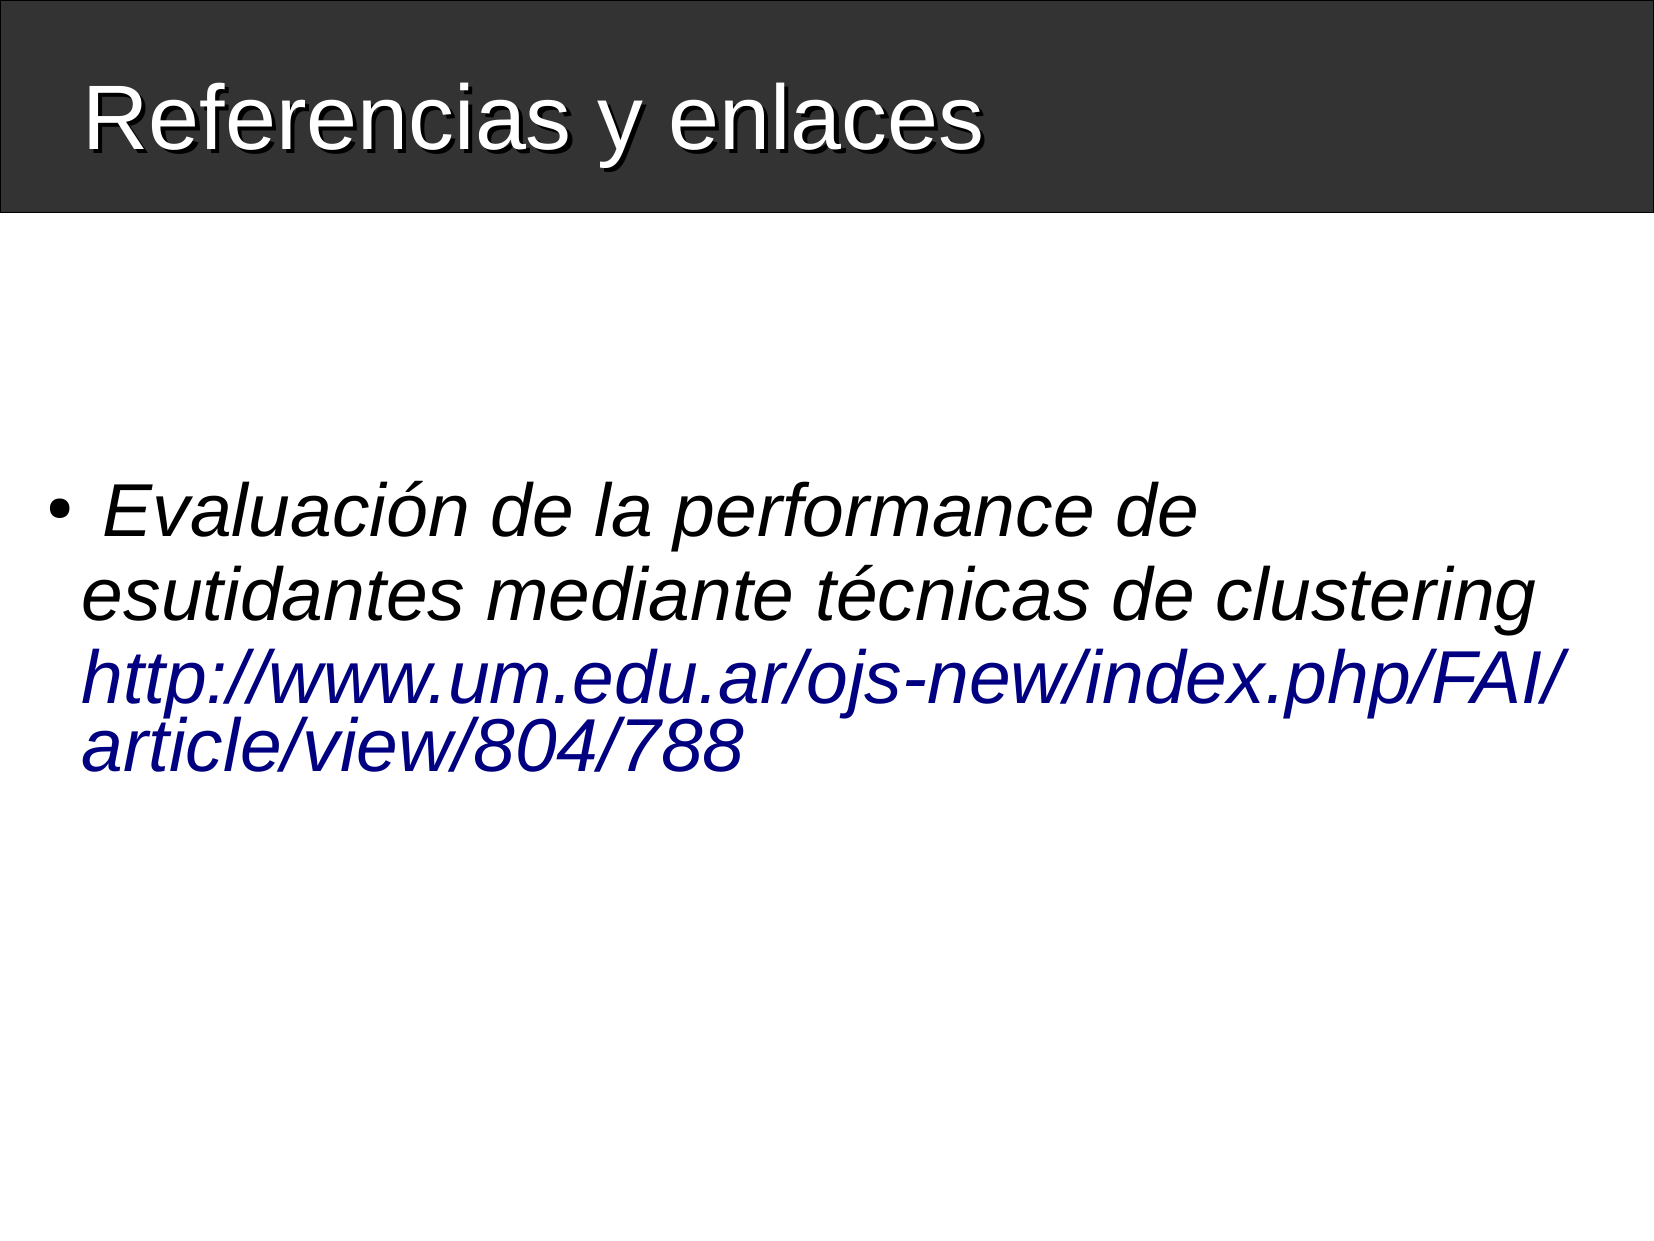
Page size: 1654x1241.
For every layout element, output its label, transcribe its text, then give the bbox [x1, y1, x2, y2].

title Referencias y enlaces [82, 15, 1607, 221]
text_box [0, 0, 1654, 213]
text_box Evaluación de la performance de esutidantes mediante técnicas de clustering http://www.um.edu.ar/ojs-new/index.php/FAI/article/view/804/788 [31, 460, 1614, 1206]
